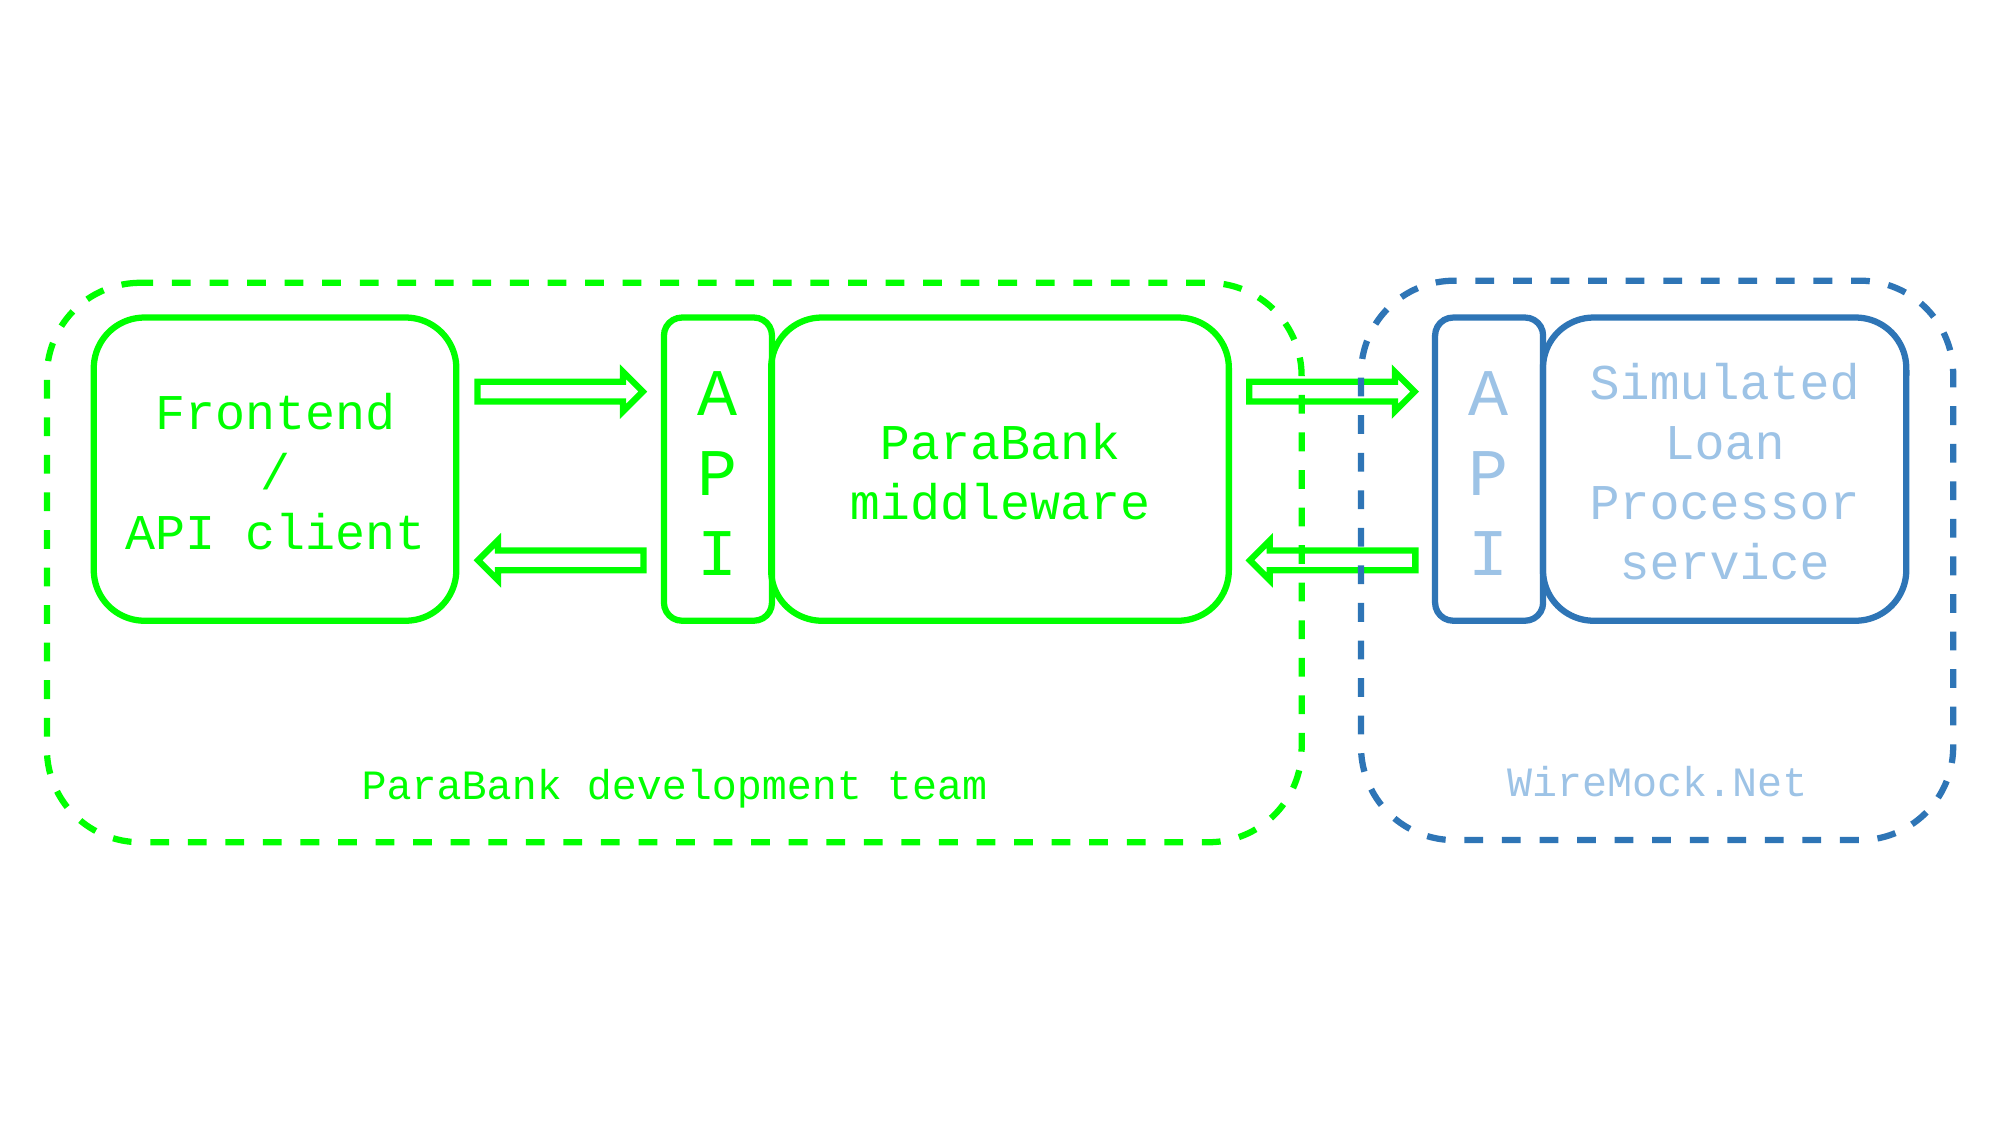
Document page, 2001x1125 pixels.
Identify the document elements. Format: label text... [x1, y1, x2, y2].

text_box WireMock.Net [1361, 280, 1954, 841]
text_box ParaBank development team [46, 282, 1302, 843]
